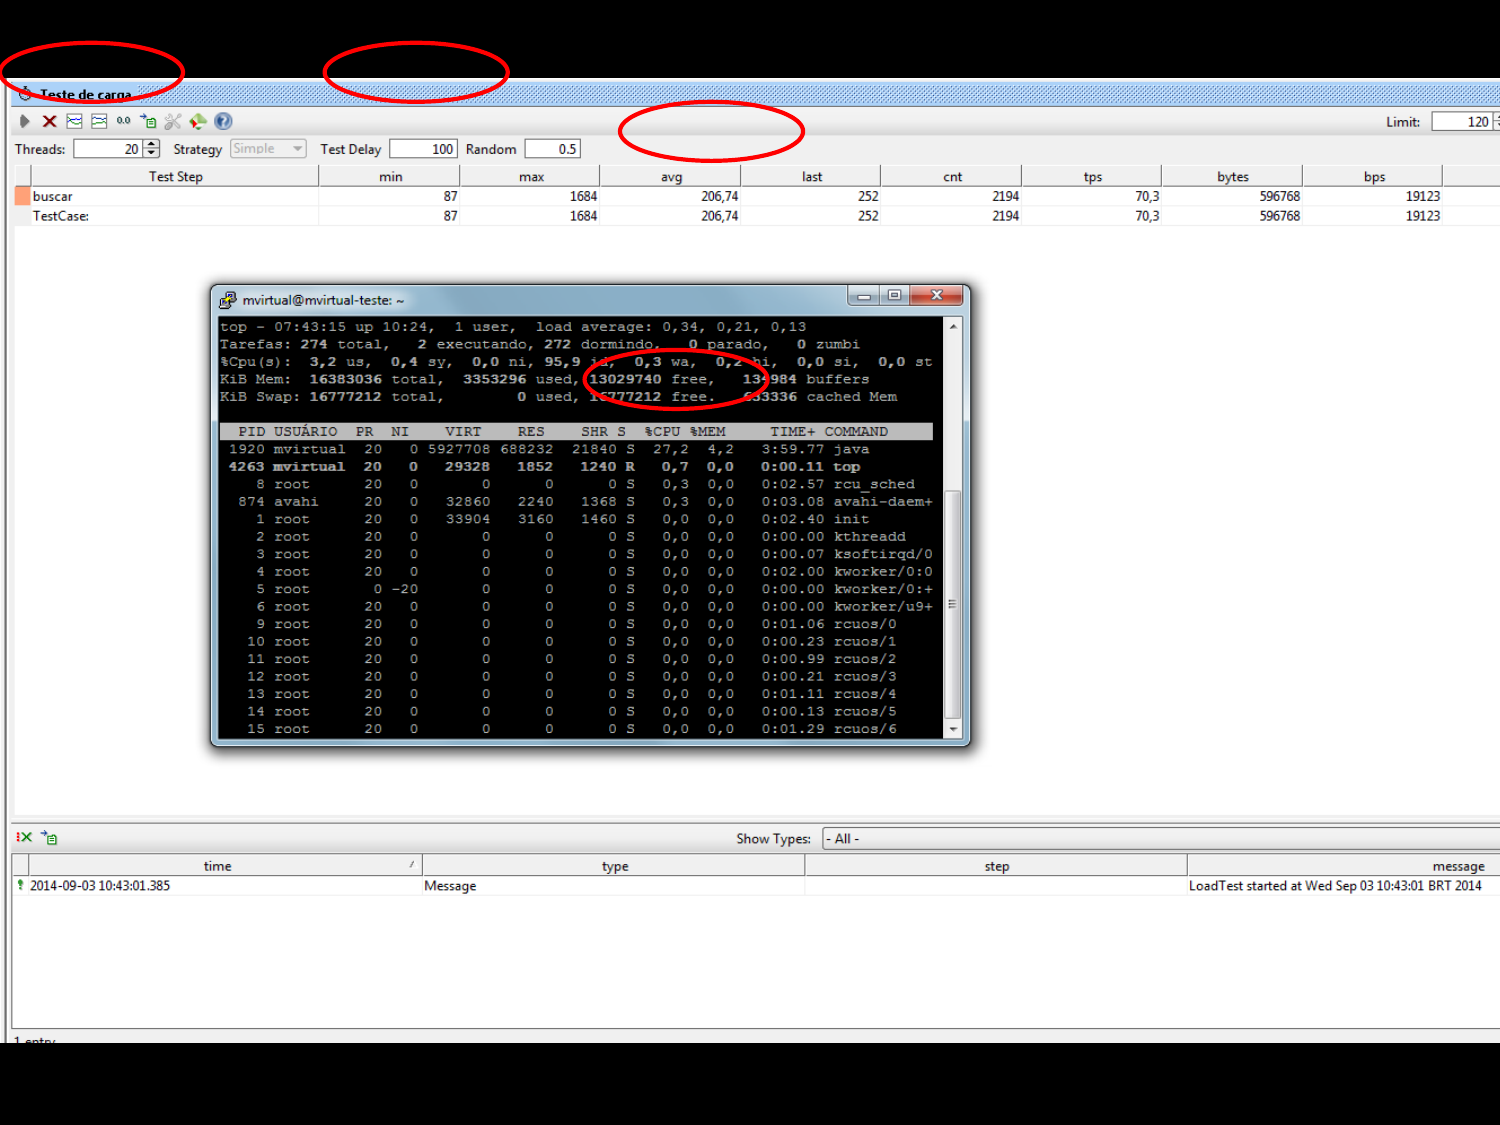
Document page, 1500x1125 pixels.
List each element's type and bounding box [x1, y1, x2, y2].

picture [0, 78, 1500, 1043]
picture [330, 78, 502, 99]
picture [6, 78, 177, 99]
